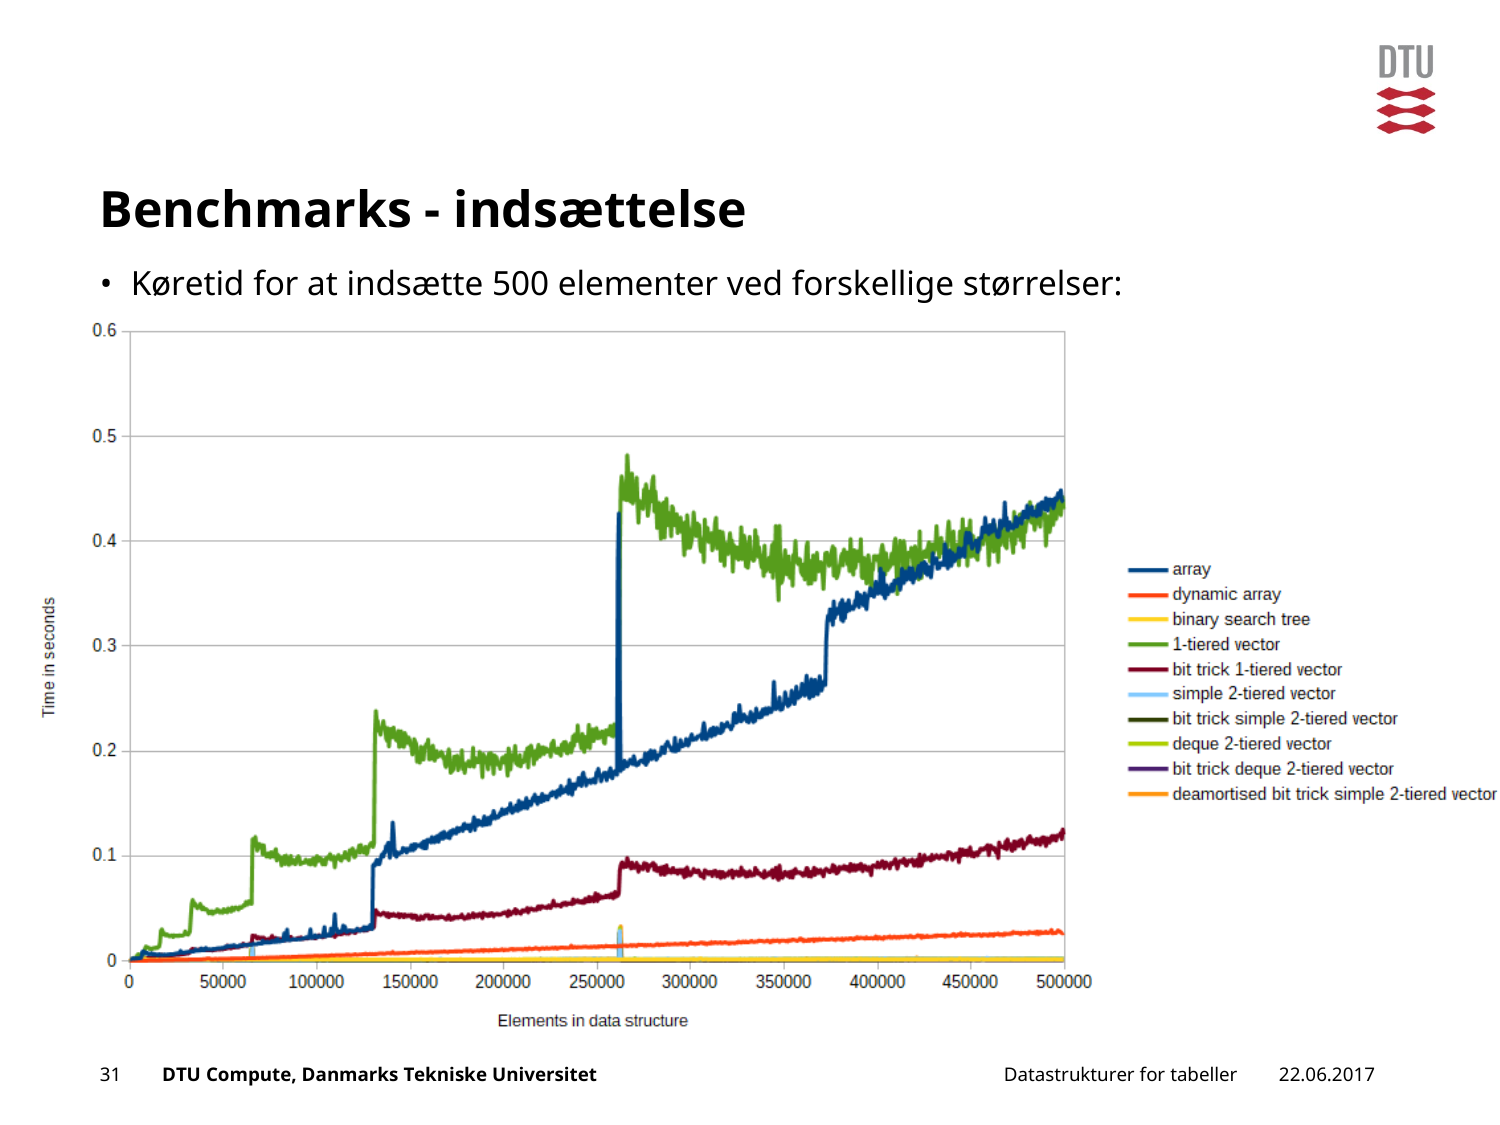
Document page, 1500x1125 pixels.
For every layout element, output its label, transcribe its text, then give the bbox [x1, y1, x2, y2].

picture [1356, 45, 1436, 134]
list Køretid for at indsætte 500 elementer ved forskellige størrelser: [99, 262, 1375, 306]
title Benchmarks - indsættelse [99, 49, 1375, 238]
picture [8, 306, 1500, 1057]
